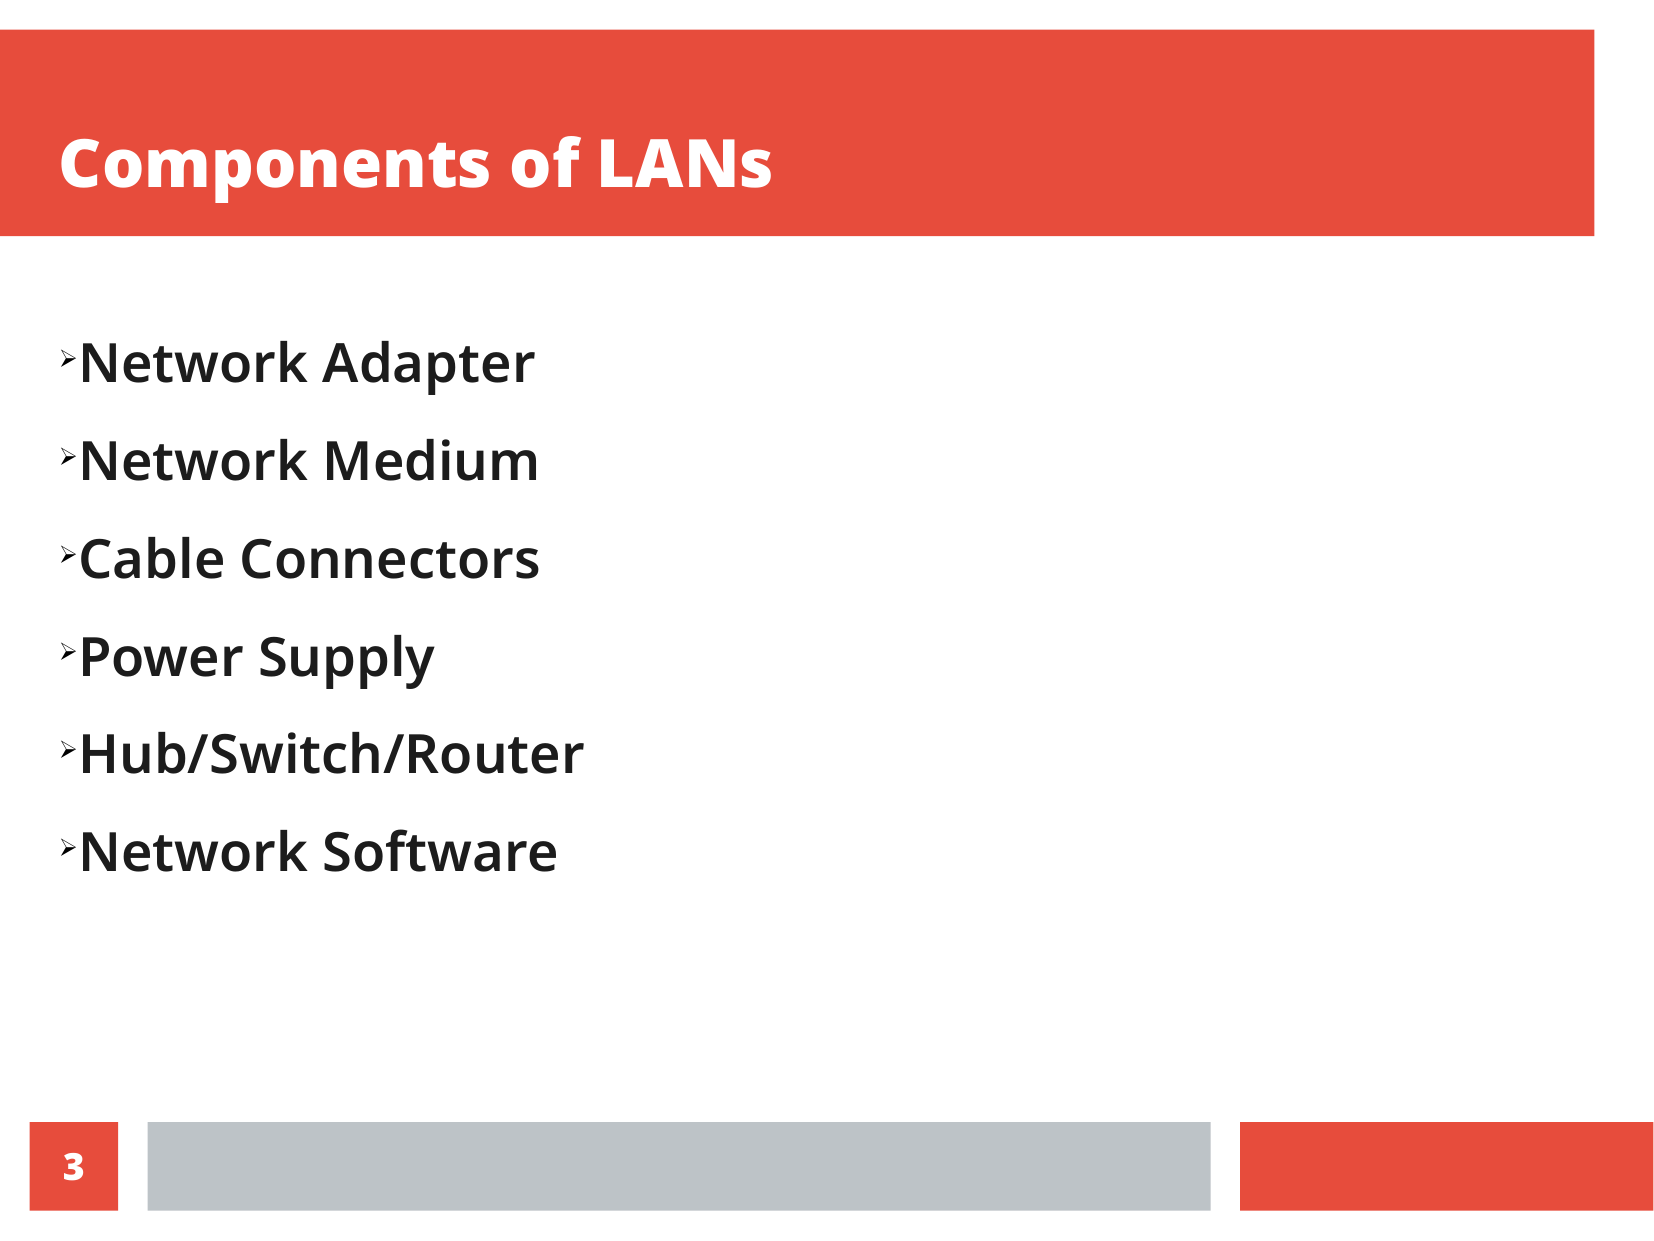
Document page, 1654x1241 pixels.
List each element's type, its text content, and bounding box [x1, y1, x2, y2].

title Components of LANs [59, 59, 1595, 207]
list Network Adapter Network Medium Cable Connectors Power Supply Hub/Switch/Router Network Software [59, 324, 1565, 1093]
